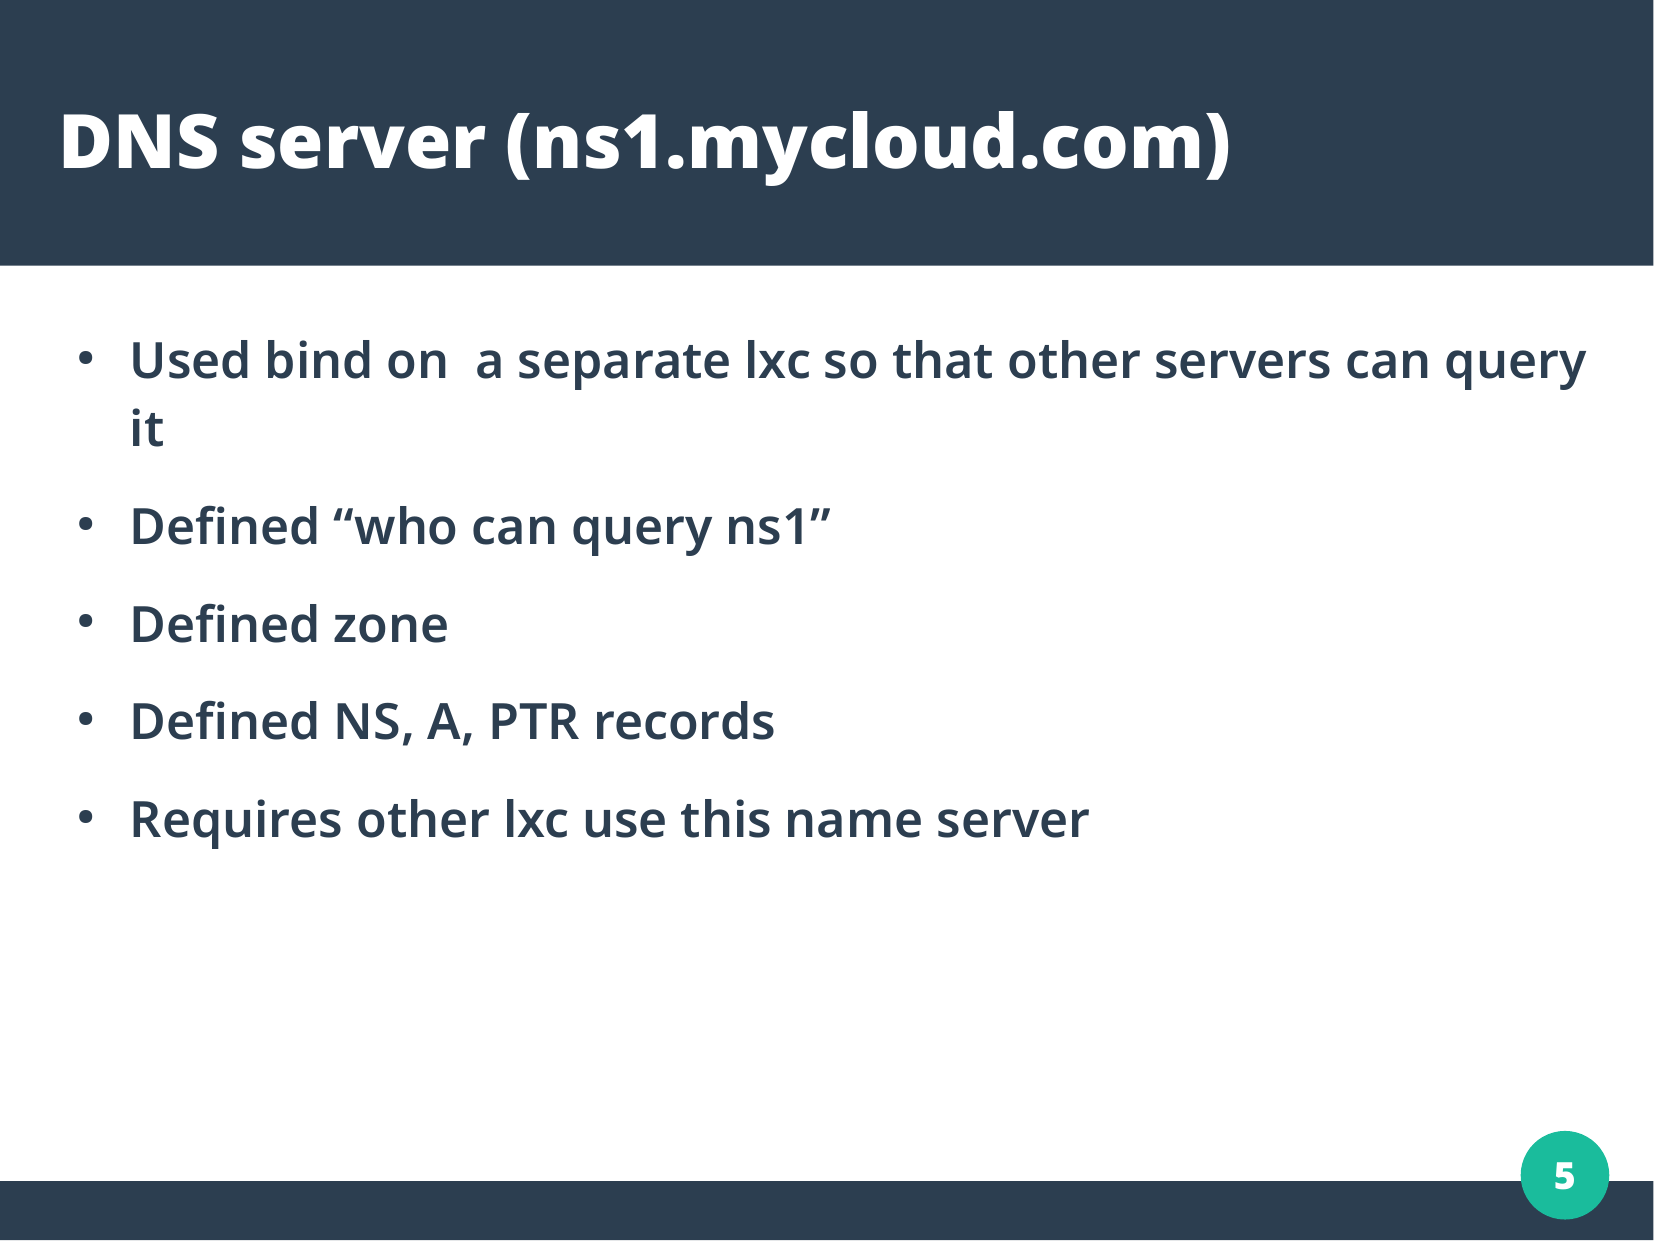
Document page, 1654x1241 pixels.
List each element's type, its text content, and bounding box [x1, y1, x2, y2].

title DNS server (ns1.mycloud.com) [59, 61, 1595, 219]
list Used bind on a separate lxc so that other servers can query it Defined “who can query ns1” Defined zone Defined NS, A, PTR records Requires other lxc use this name server [59, 324, 1595, 1152]
